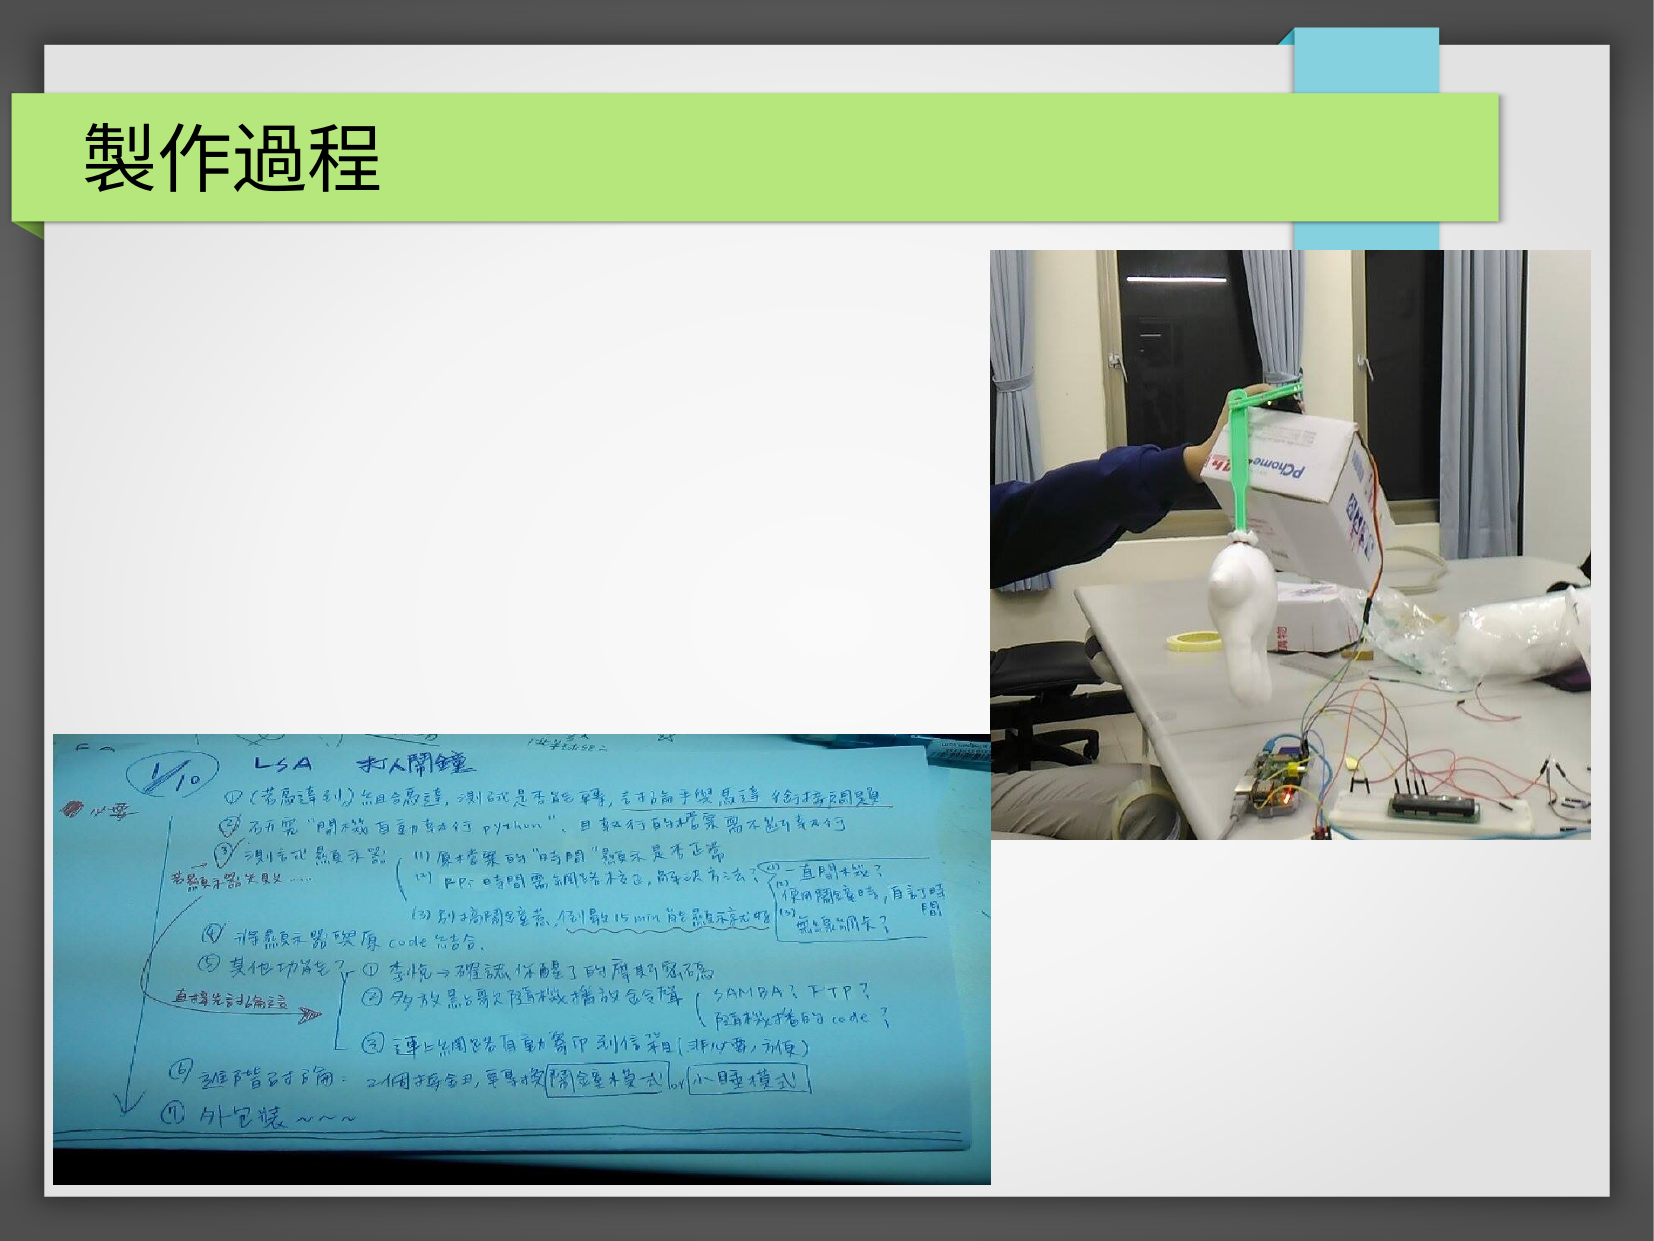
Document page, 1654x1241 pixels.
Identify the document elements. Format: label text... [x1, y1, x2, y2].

title 製作過程 [82, 94, 1264, 213]
picture [0, 0, 1654, 1241]
